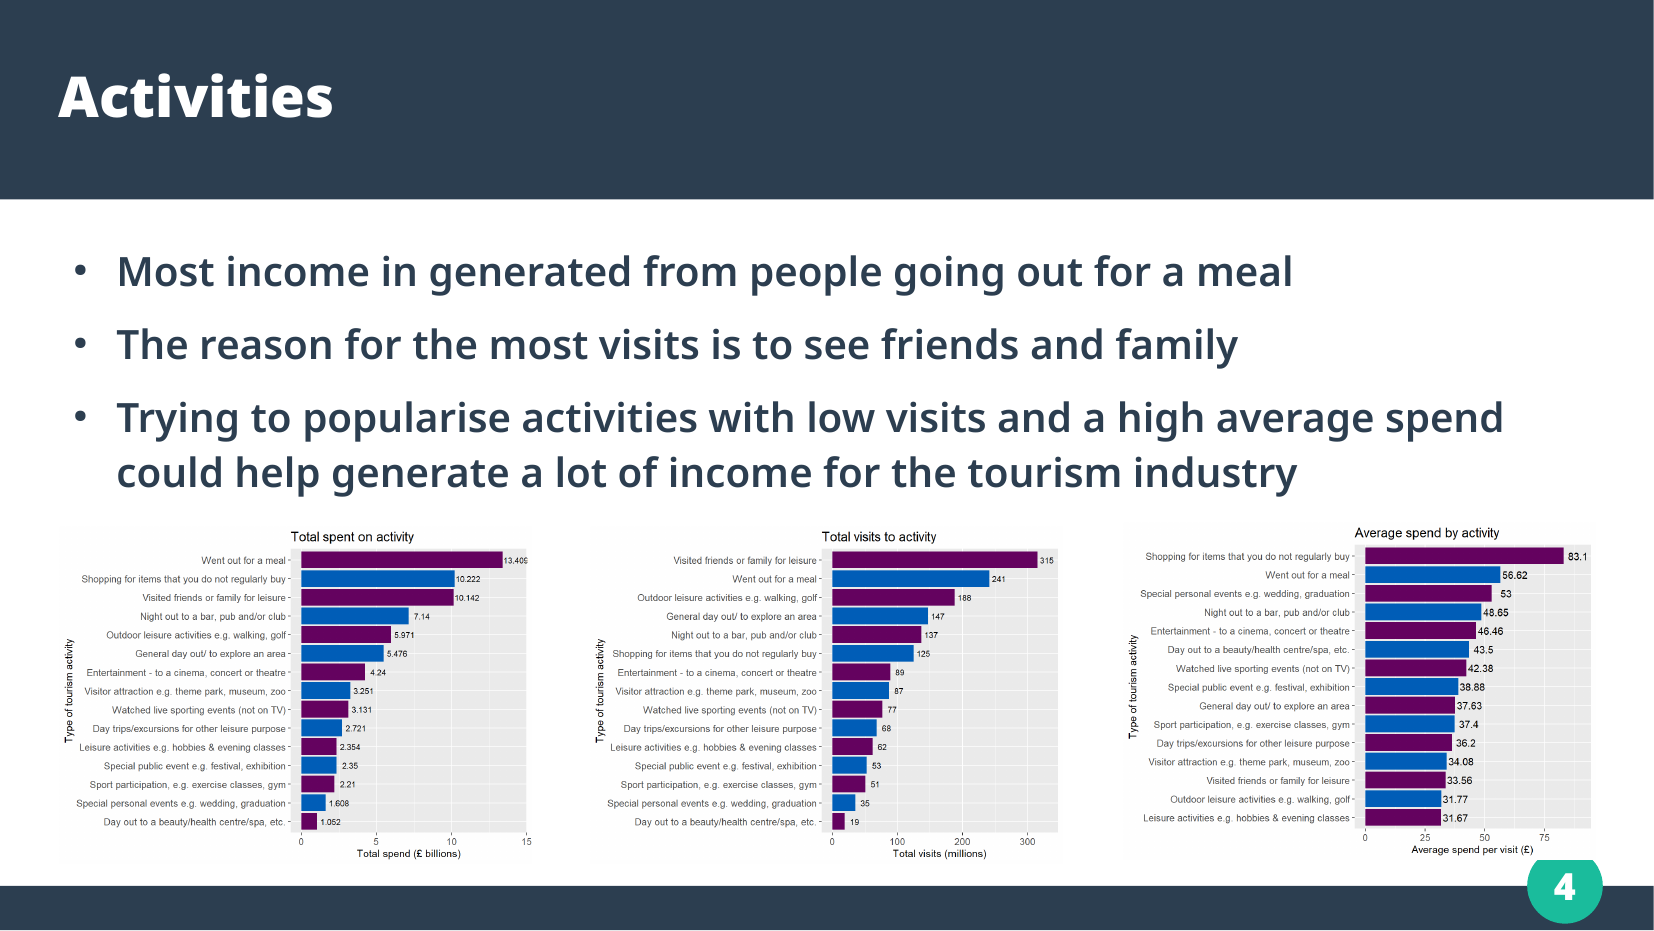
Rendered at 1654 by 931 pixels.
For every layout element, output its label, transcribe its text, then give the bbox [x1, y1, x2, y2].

list Most income in generated from people going out for a meal The reason for the most visits is to see friends and family Trying to popularise activities with low visits and a high average spend could help generate a lot of income for the tourism industry [59, 243, 1595, 502]
picture [1123, 522, 1596, 860]
picture [590, 526, 1063, 864]
title Activities [59, 37, 1595, 155]
picture [59, 526, 532, 864]
